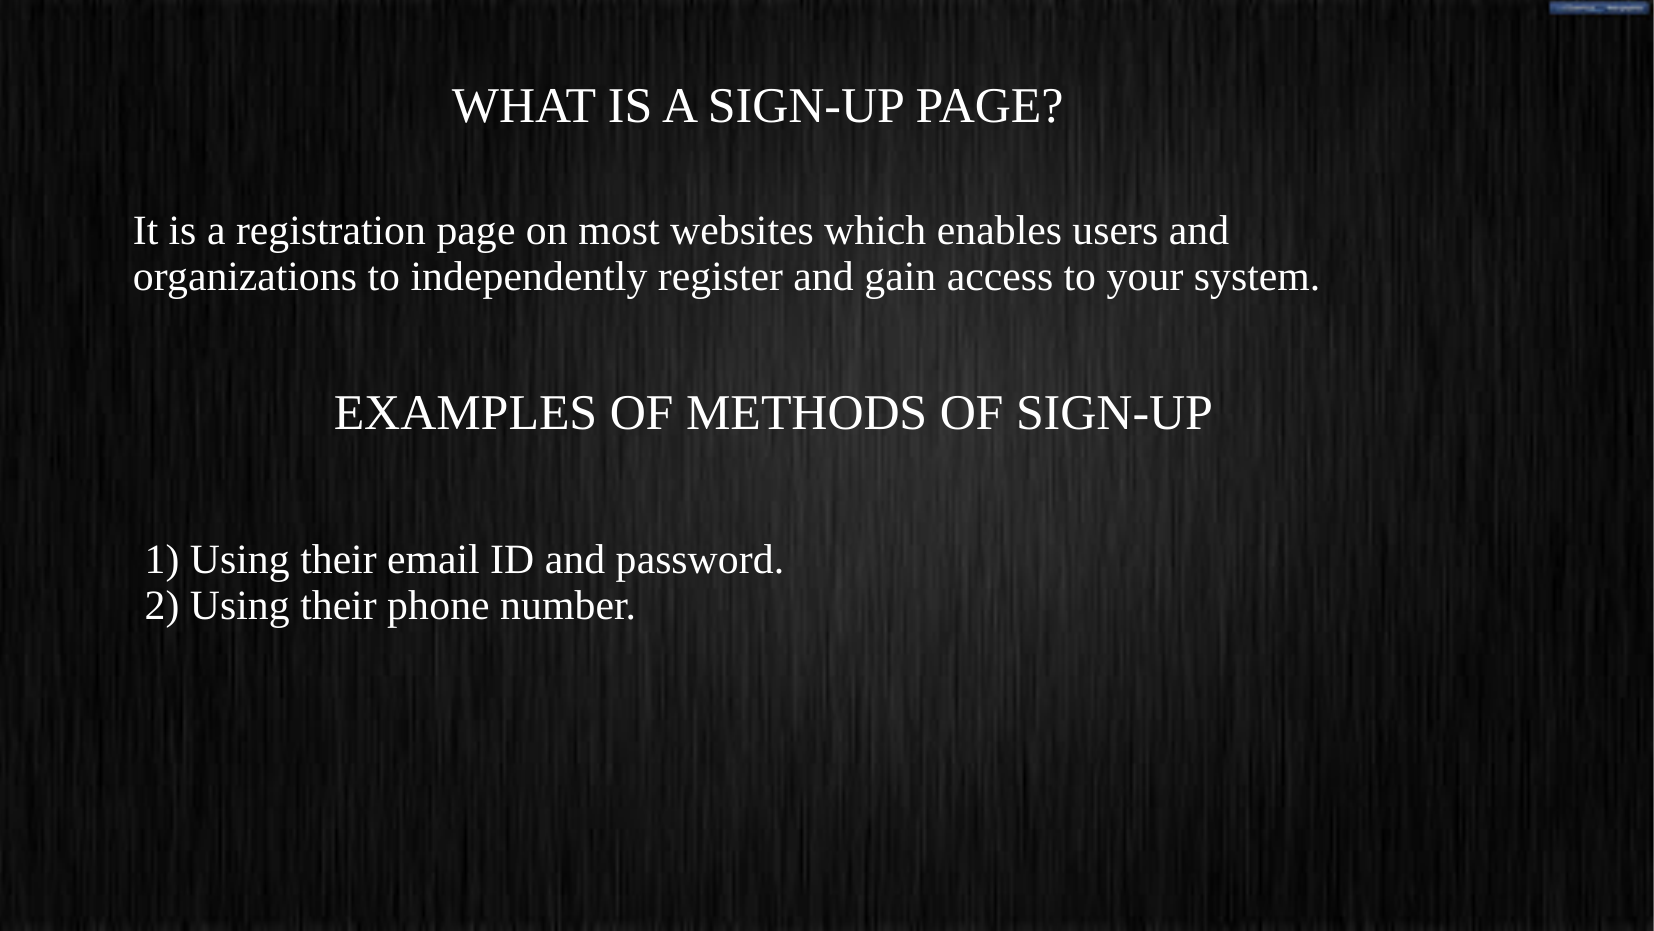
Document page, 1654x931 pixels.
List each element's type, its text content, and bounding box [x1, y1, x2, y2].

picture [0, 0, 1654, 931]
text_box It is a registration page on most websites which enables users and organizations to independently register and gain access to your system. [118, 153, 1453, 321]
text_box WHAT IS A SIGN-UP PAGE? [437, 70, 1146, 153]
text_box 1) Using their email ID and password. 2) Using their phone number. [129, 482, 1347, 650]
text_box EXAMPLES OF METHODS OF SIGN-UP [318, 377, 1229, 482]
